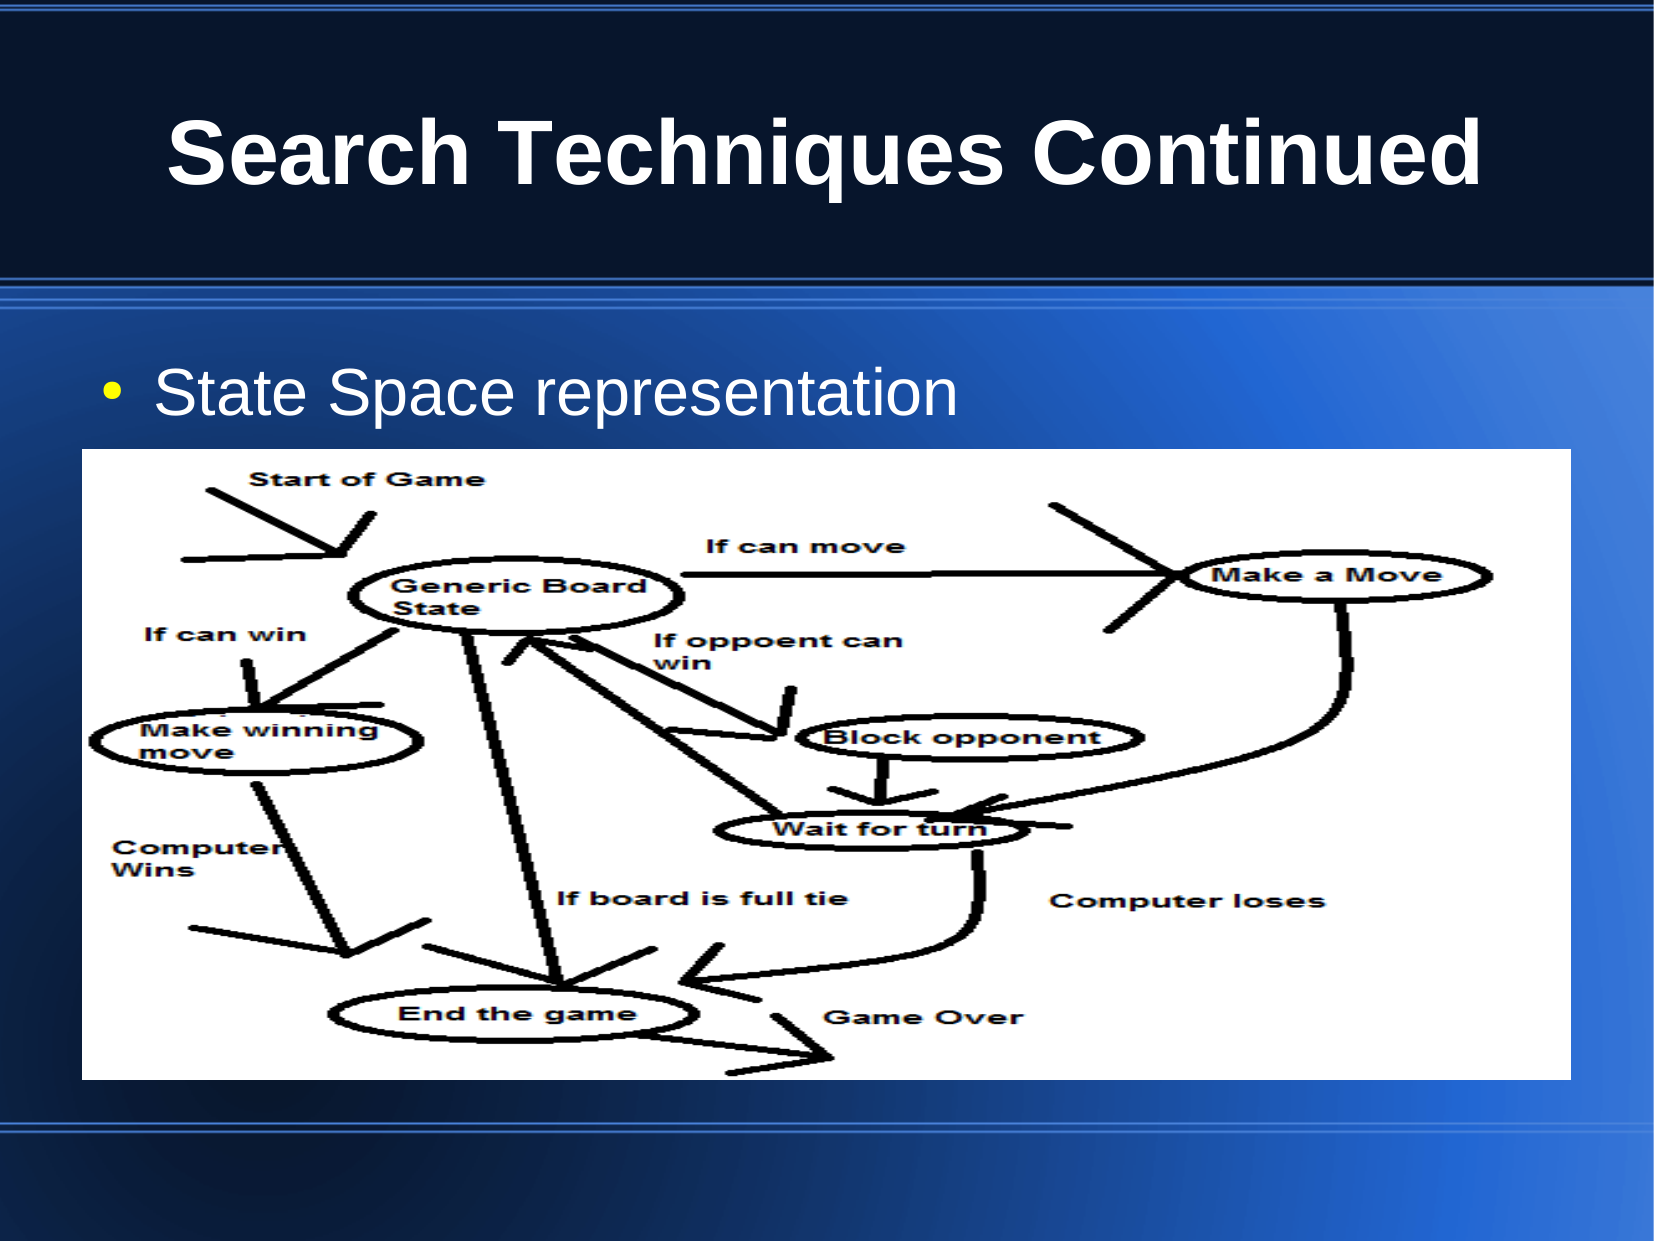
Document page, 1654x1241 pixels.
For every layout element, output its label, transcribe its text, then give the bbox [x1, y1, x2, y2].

list State Space representation [82, 355, 1571, 449]
title Search Techniques Continued [82, 49, 1571, 257]
picture [0, 0, 1654, 1241]
